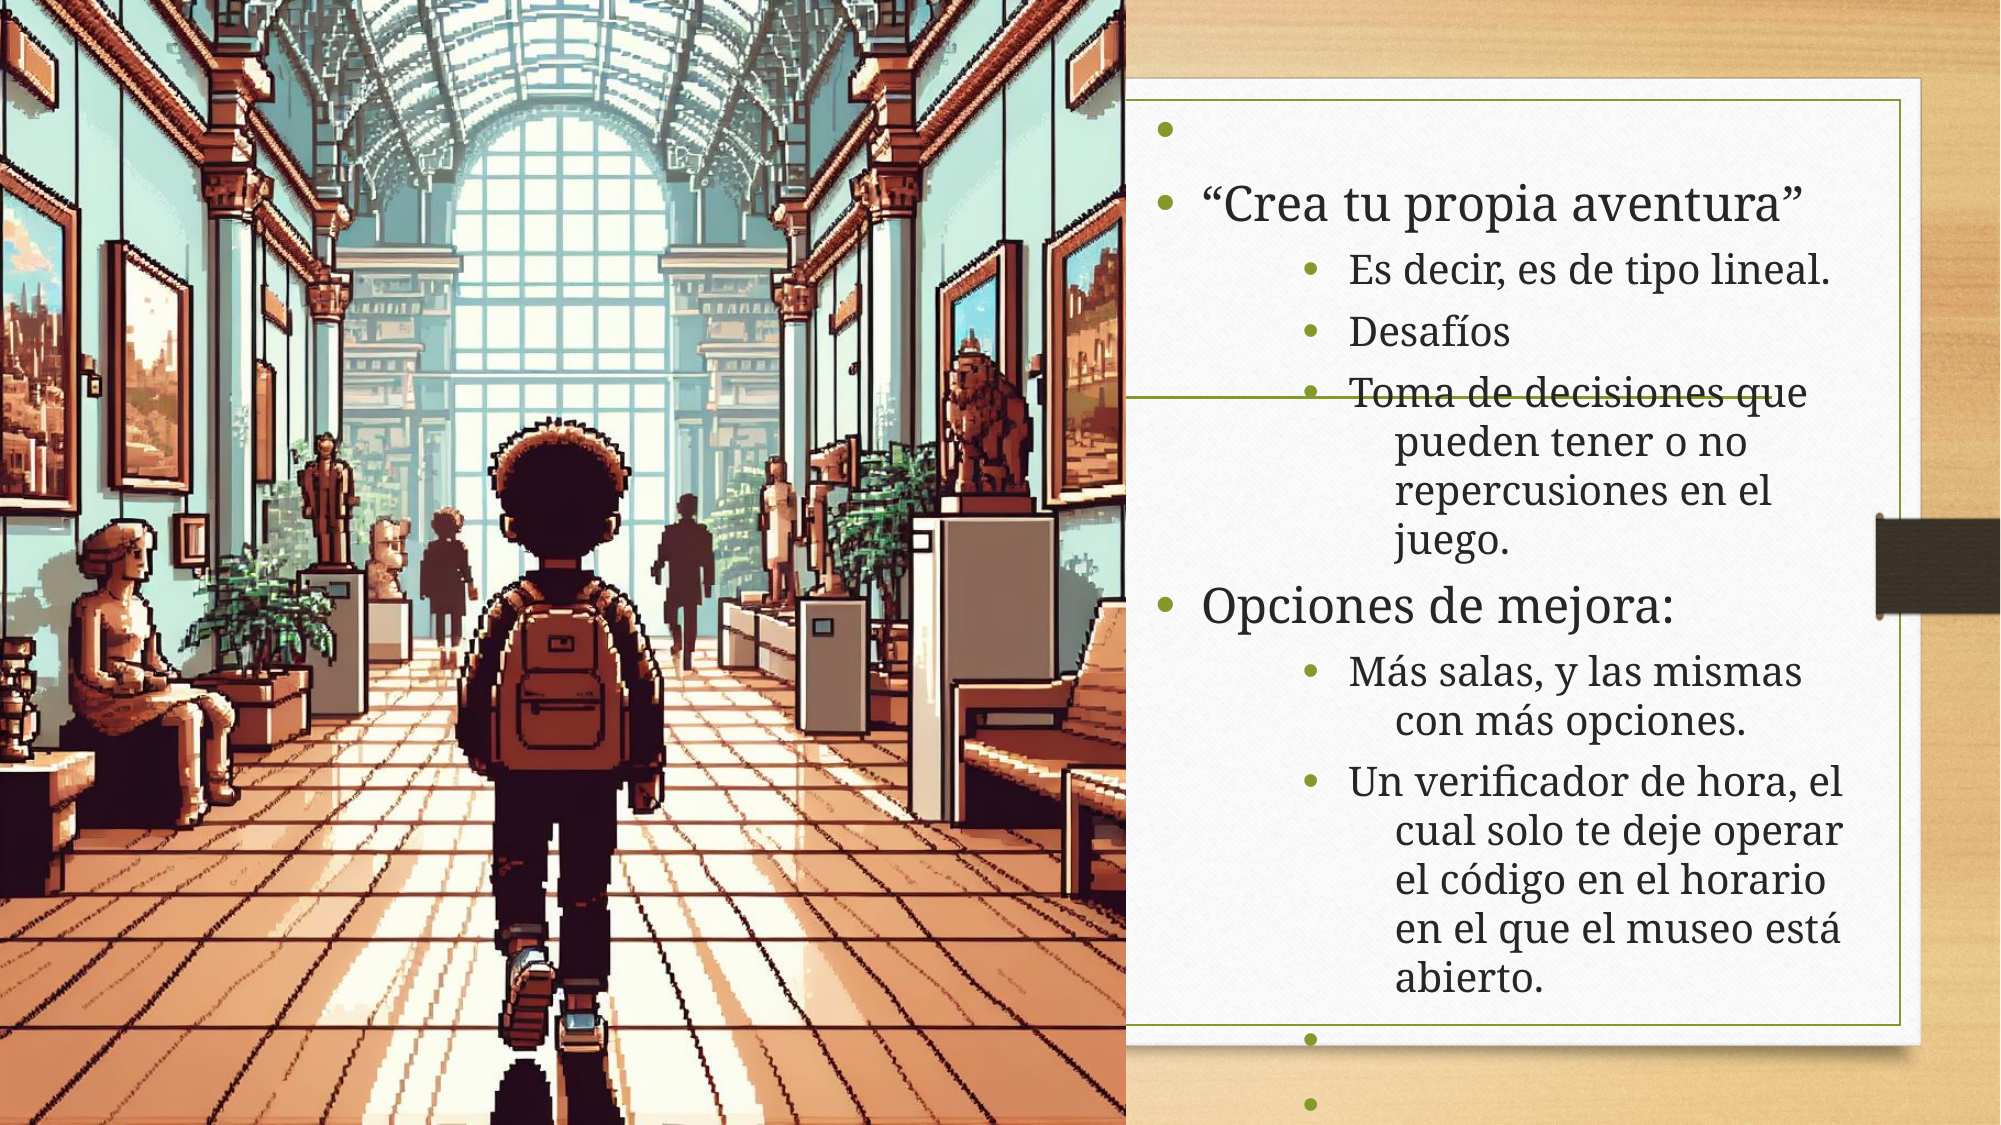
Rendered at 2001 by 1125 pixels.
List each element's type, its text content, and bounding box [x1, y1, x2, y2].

list “Crea tu propia aventura” Es decir, es de tipo lineal. Desafíos Toma de decisiones que pueden tener o no repercusiones en el juego. Opciones de mejora: Más salas, y las mismas con más opciones. Un verificador de hora, el cual solo te deje operar el código en el horario en el que el museo está abierto. [1140, 90, 1863, 1014]
picture [0, 0, 1126, 1125]
